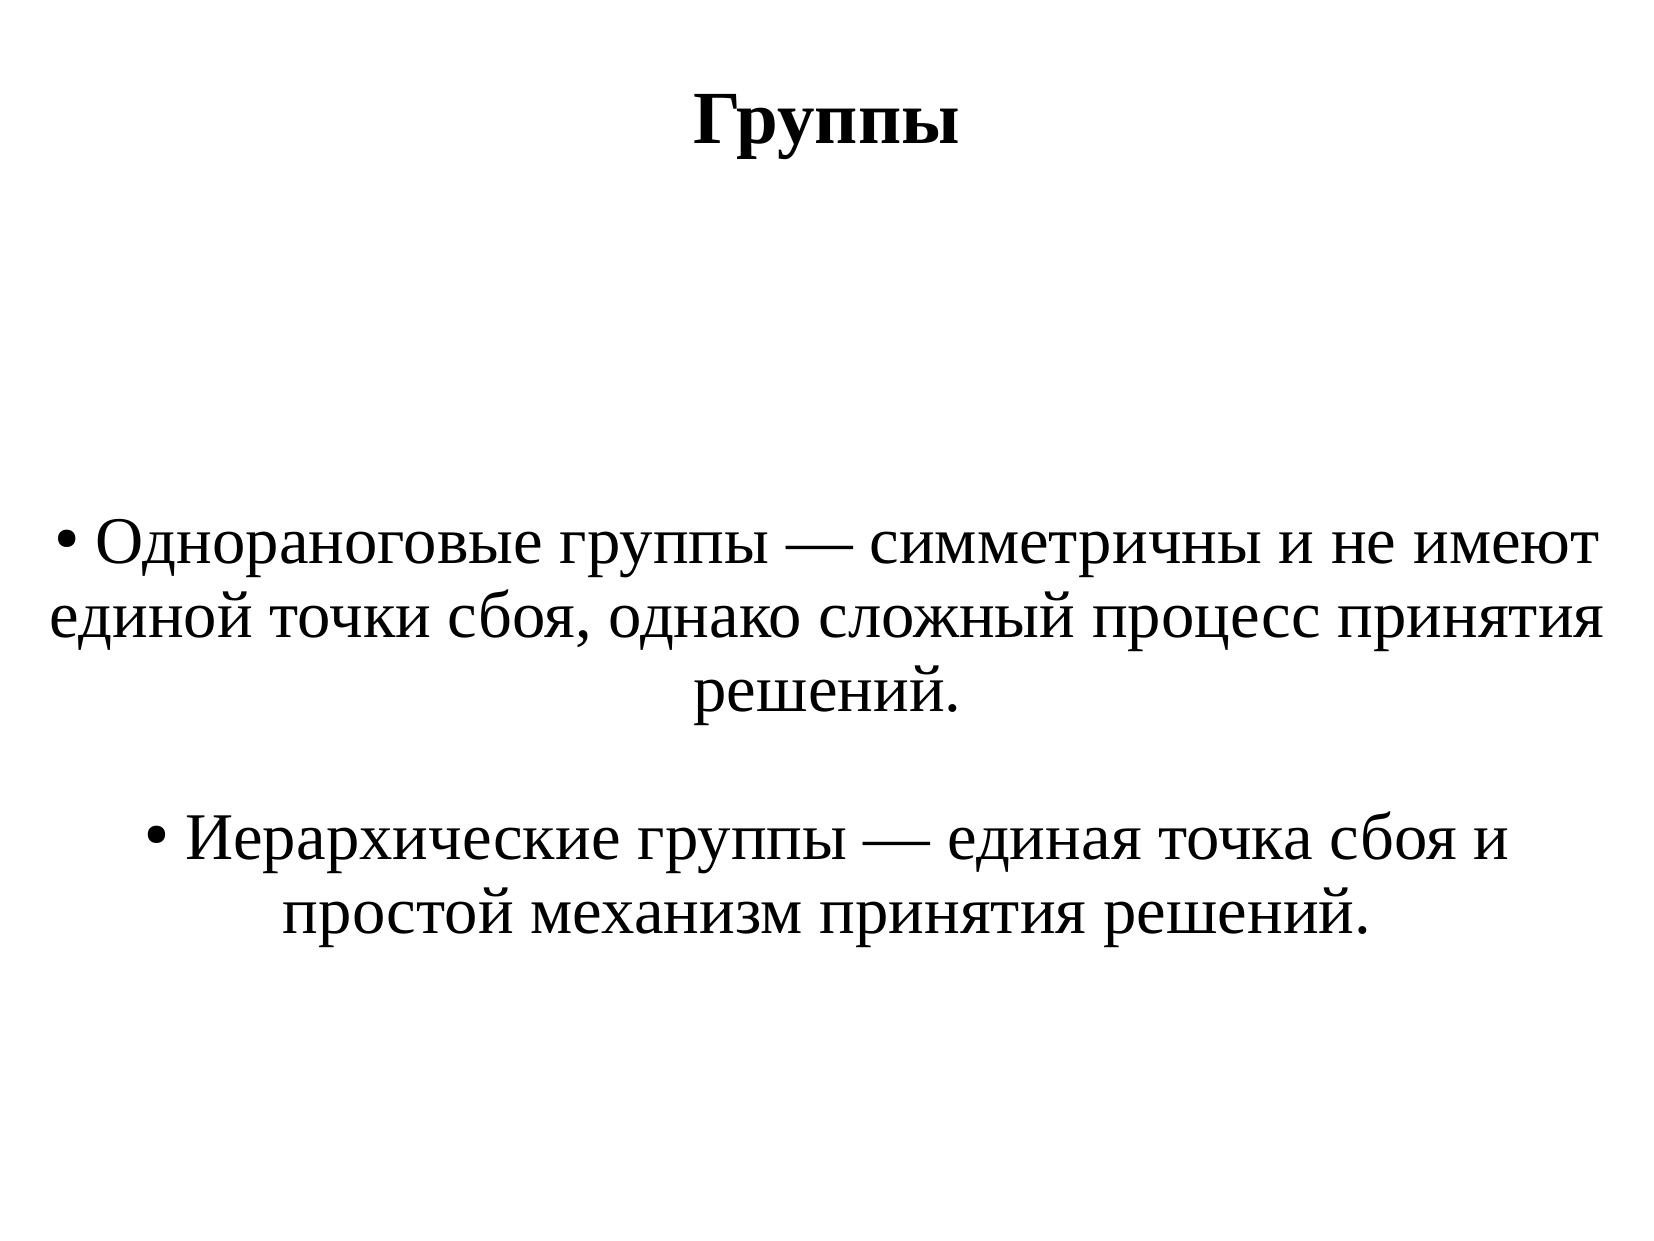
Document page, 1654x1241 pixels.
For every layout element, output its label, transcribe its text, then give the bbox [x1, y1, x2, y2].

subtitle Однораноговые группы — симметричны и не имеют единой точки сбоя, однако сложный процесс принятия решений. Иерархические группы — единая точка сбоя и простой механизм принятия решений. [30, 236, 1626, 1215]
title Группы [30, 27, 1624, 210]
